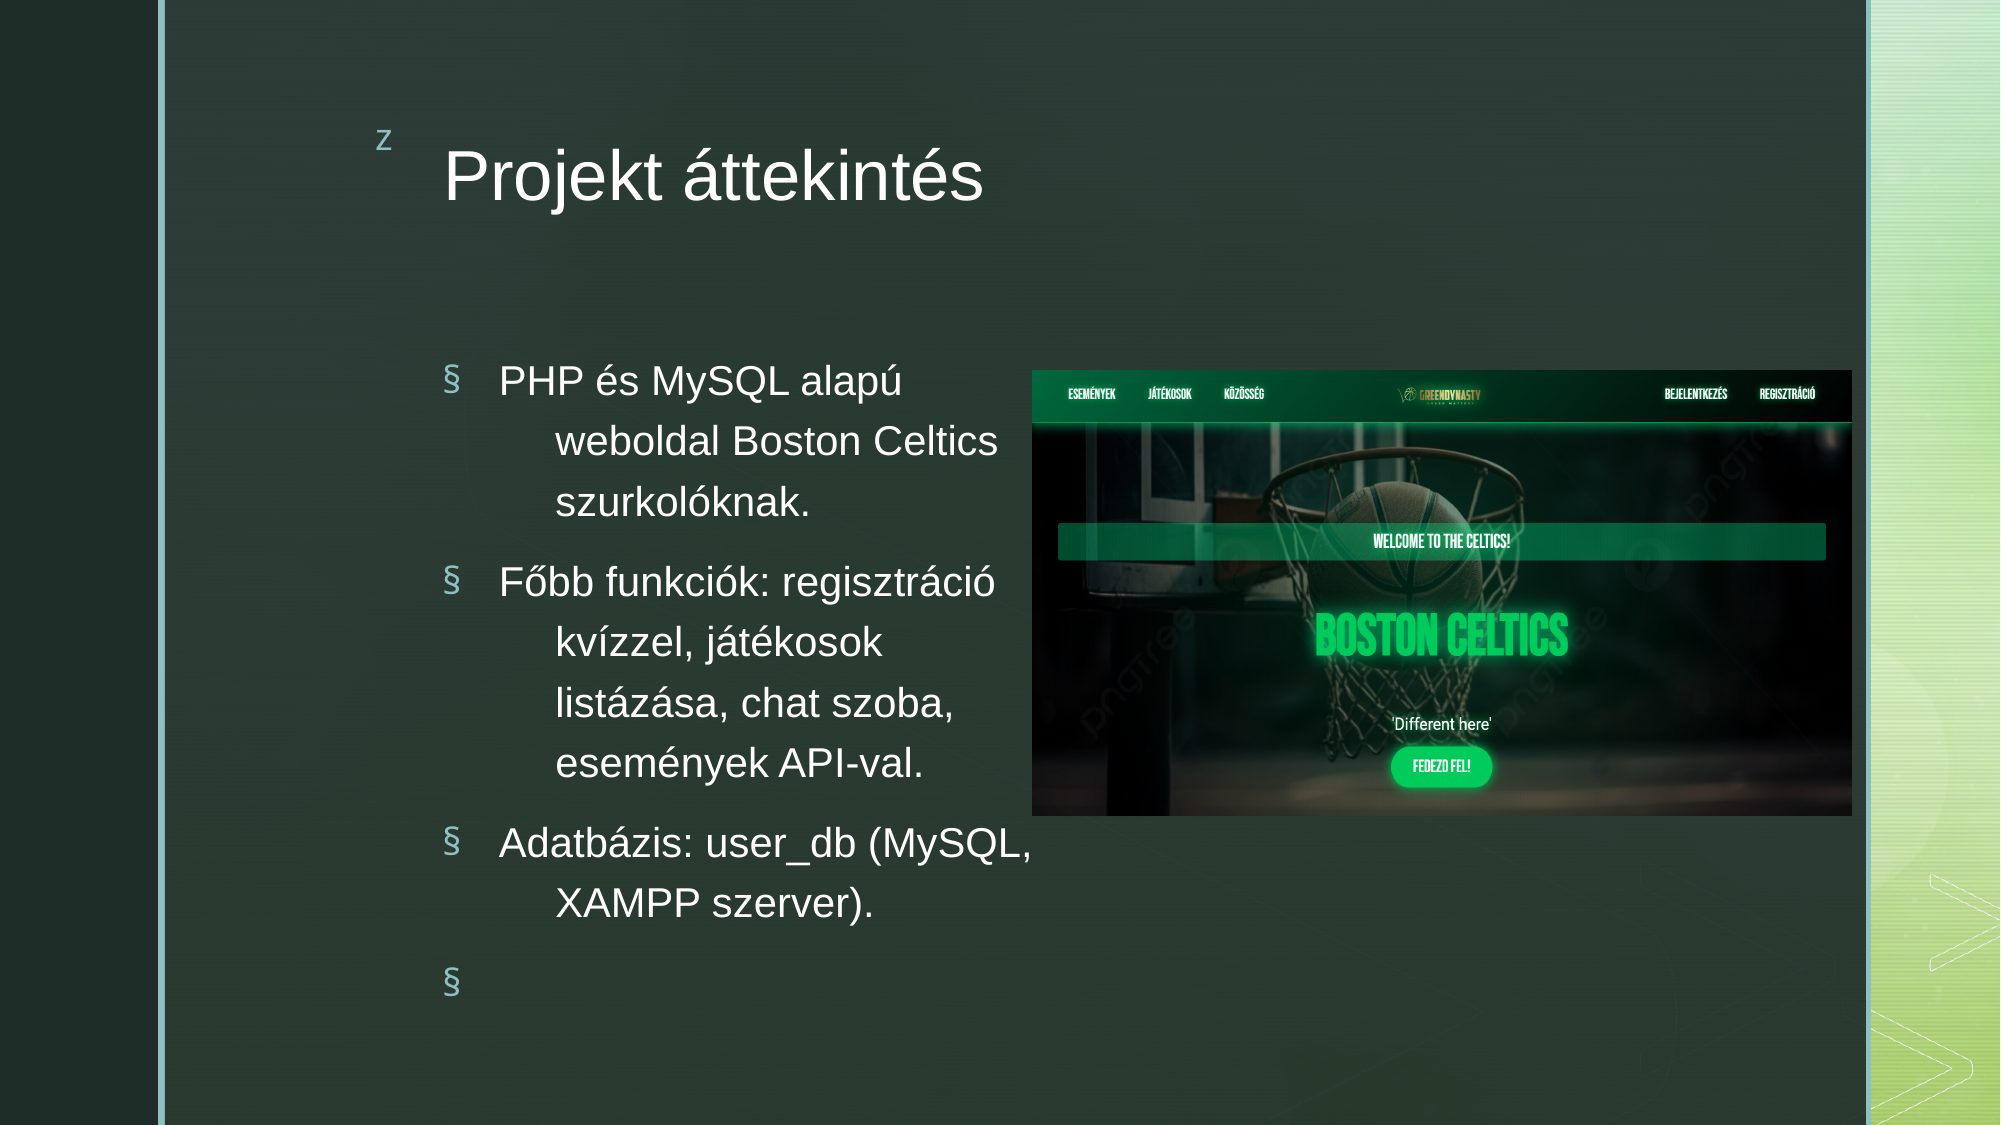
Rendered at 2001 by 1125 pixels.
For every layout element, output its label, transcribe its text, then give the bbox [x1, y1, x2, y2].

list PHP és MySQL alapú weboldal Boston Celtics szurkolóknak. Főbb funkciók: regisztráció kvízzel, játékosok listázása, chat szoba, események API-val. Adatbázis: user_db (MySQL, XAMPP szerver). [427, 336, 1066, 993]
picture [1032, 370, 1852, 816]
title Projekt áttekintés [428, 132, 1733, 310]
